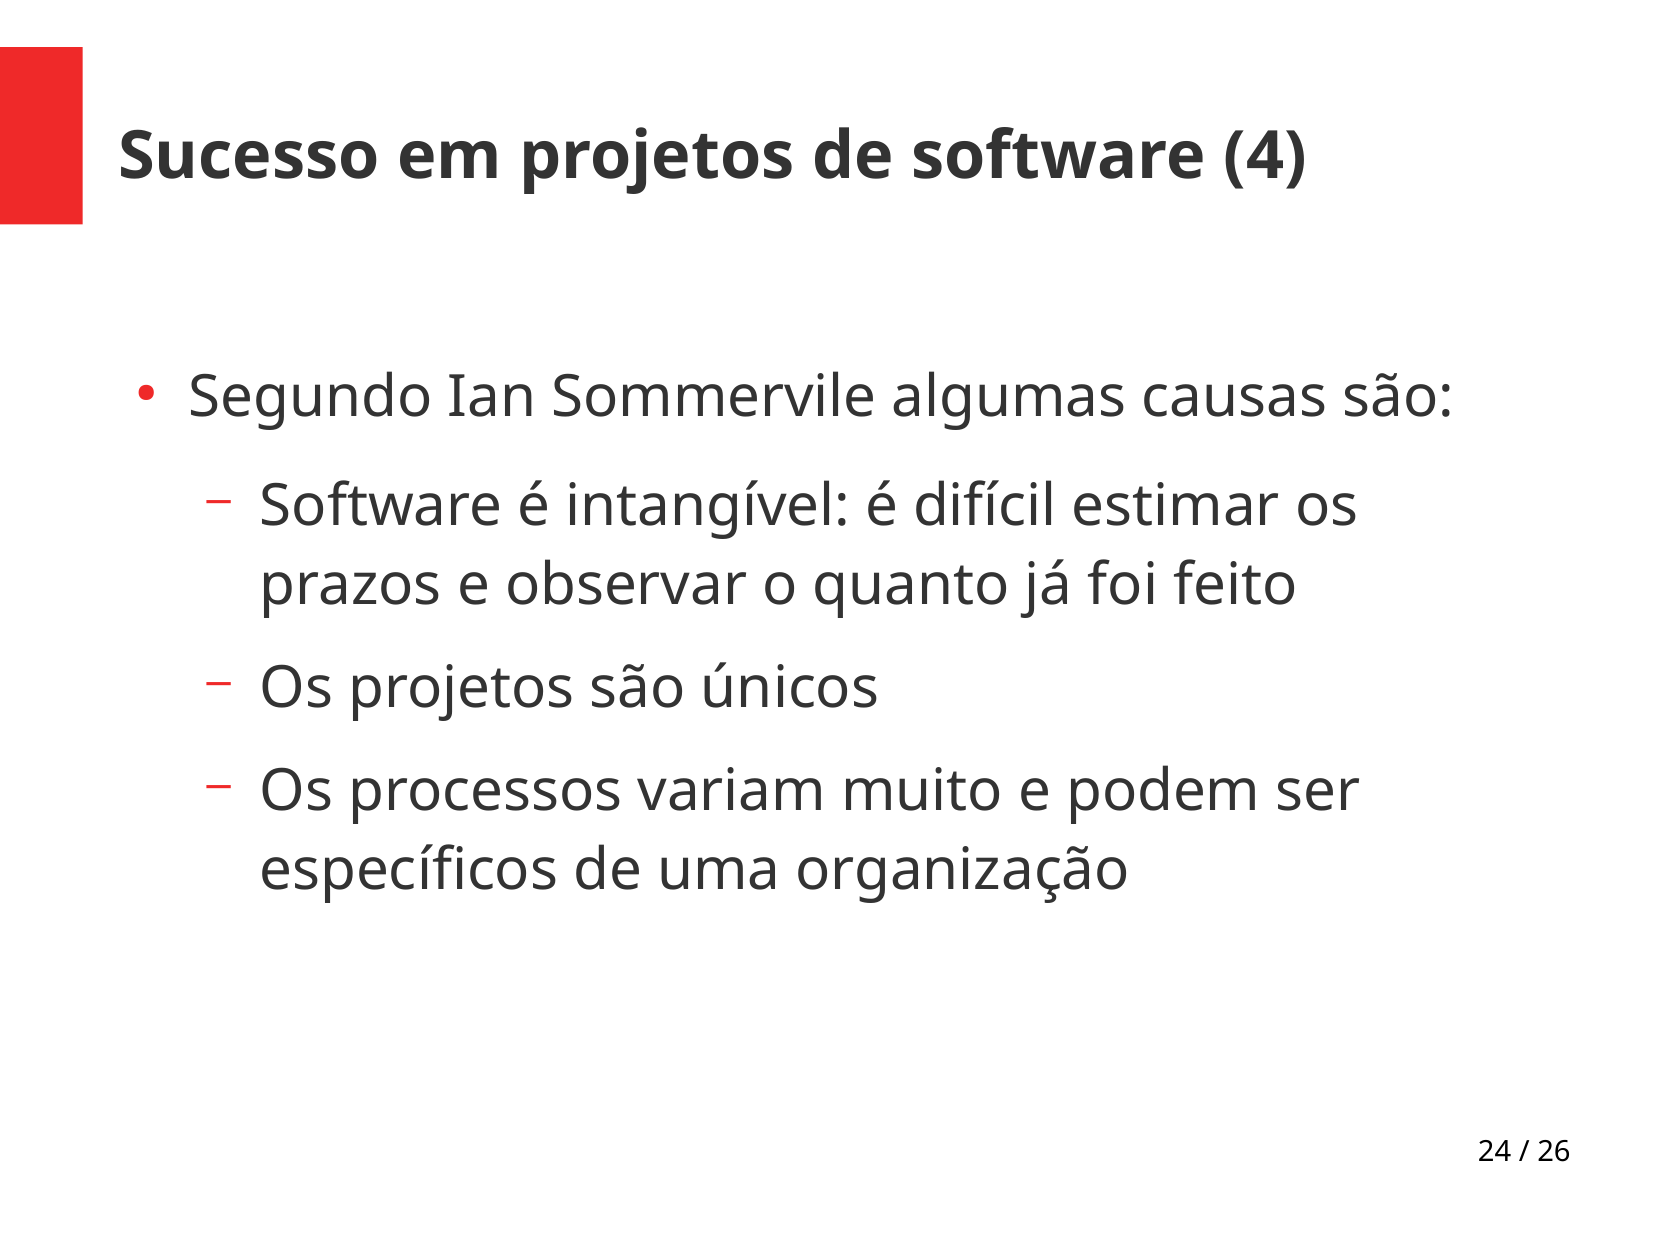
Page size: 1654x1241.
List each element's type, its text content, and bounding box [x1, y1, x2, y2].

title Sucesso em projetos de software (4) [118, 49, 1571, 257]
list Segundo Ian Sommervile algumas causas são: Software é intangível: é difícil estimar os prazos e observar o quanto já foi feito Os projetos são únicos Os processos variam muito e podem ser específicos de uma organização [118, 354, 1536, 1074]
